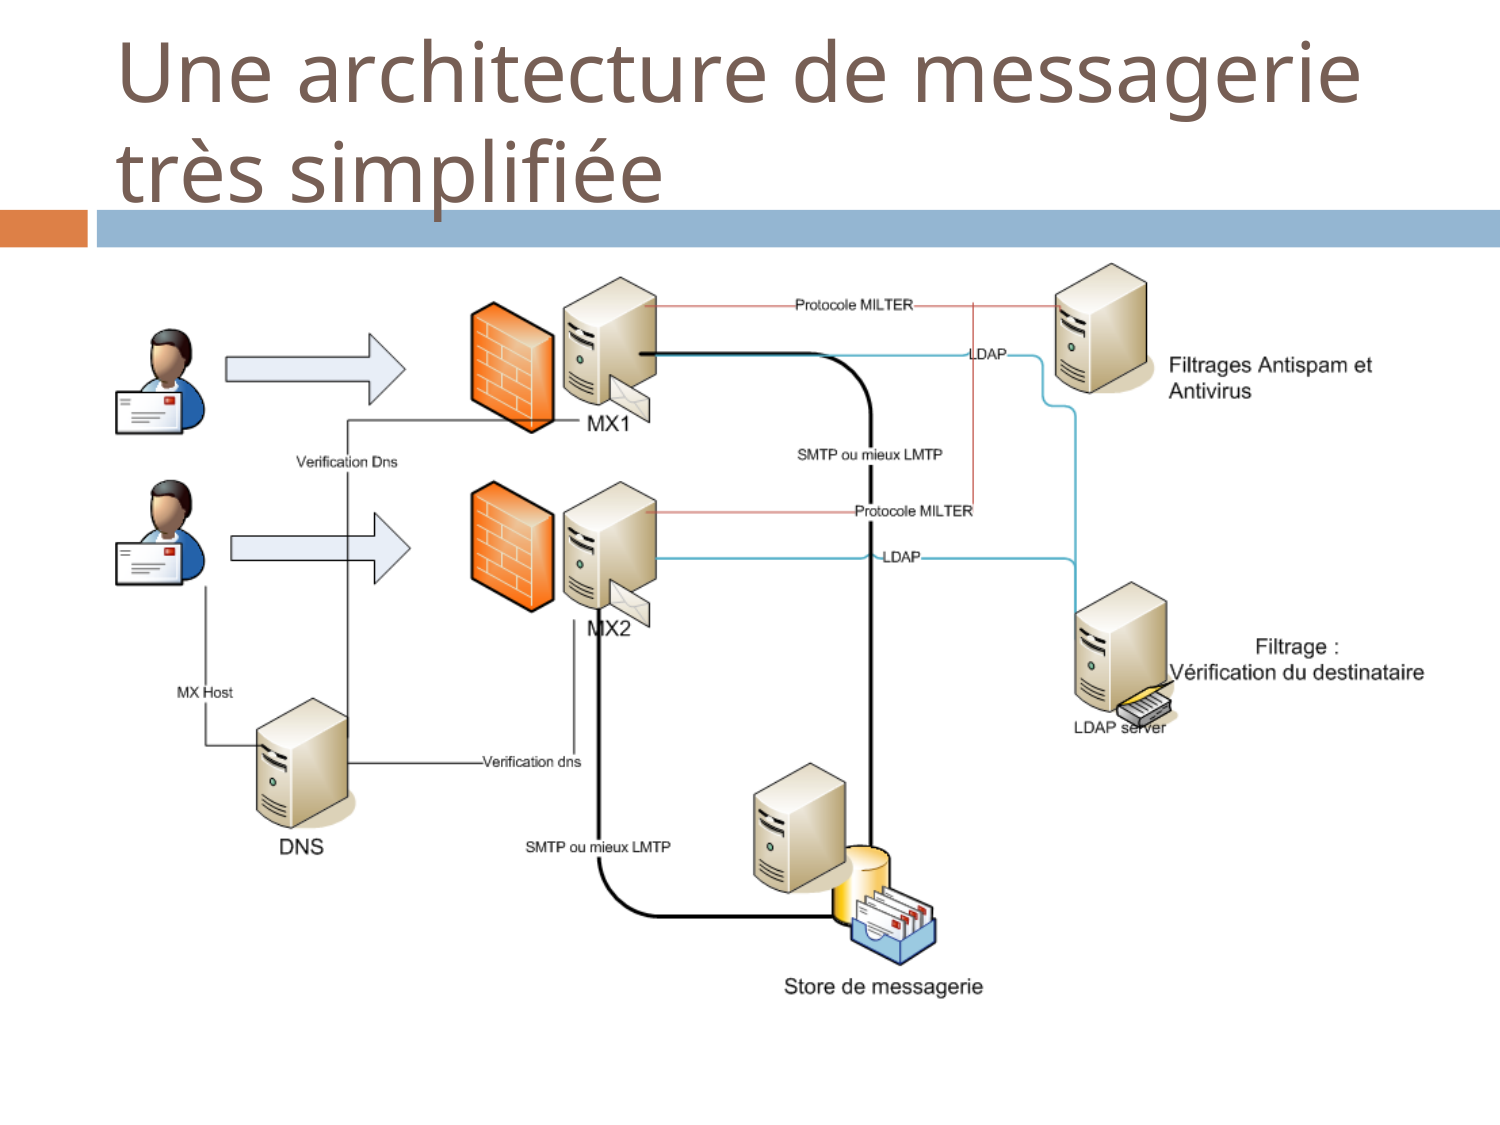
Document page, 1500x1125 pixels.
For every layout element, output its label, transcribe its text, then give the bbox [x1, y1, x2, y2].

title Une architecture de messagerie très simplifiée [100, 37, 1438, 201]
picture [114, 262, 1425, 1000]
